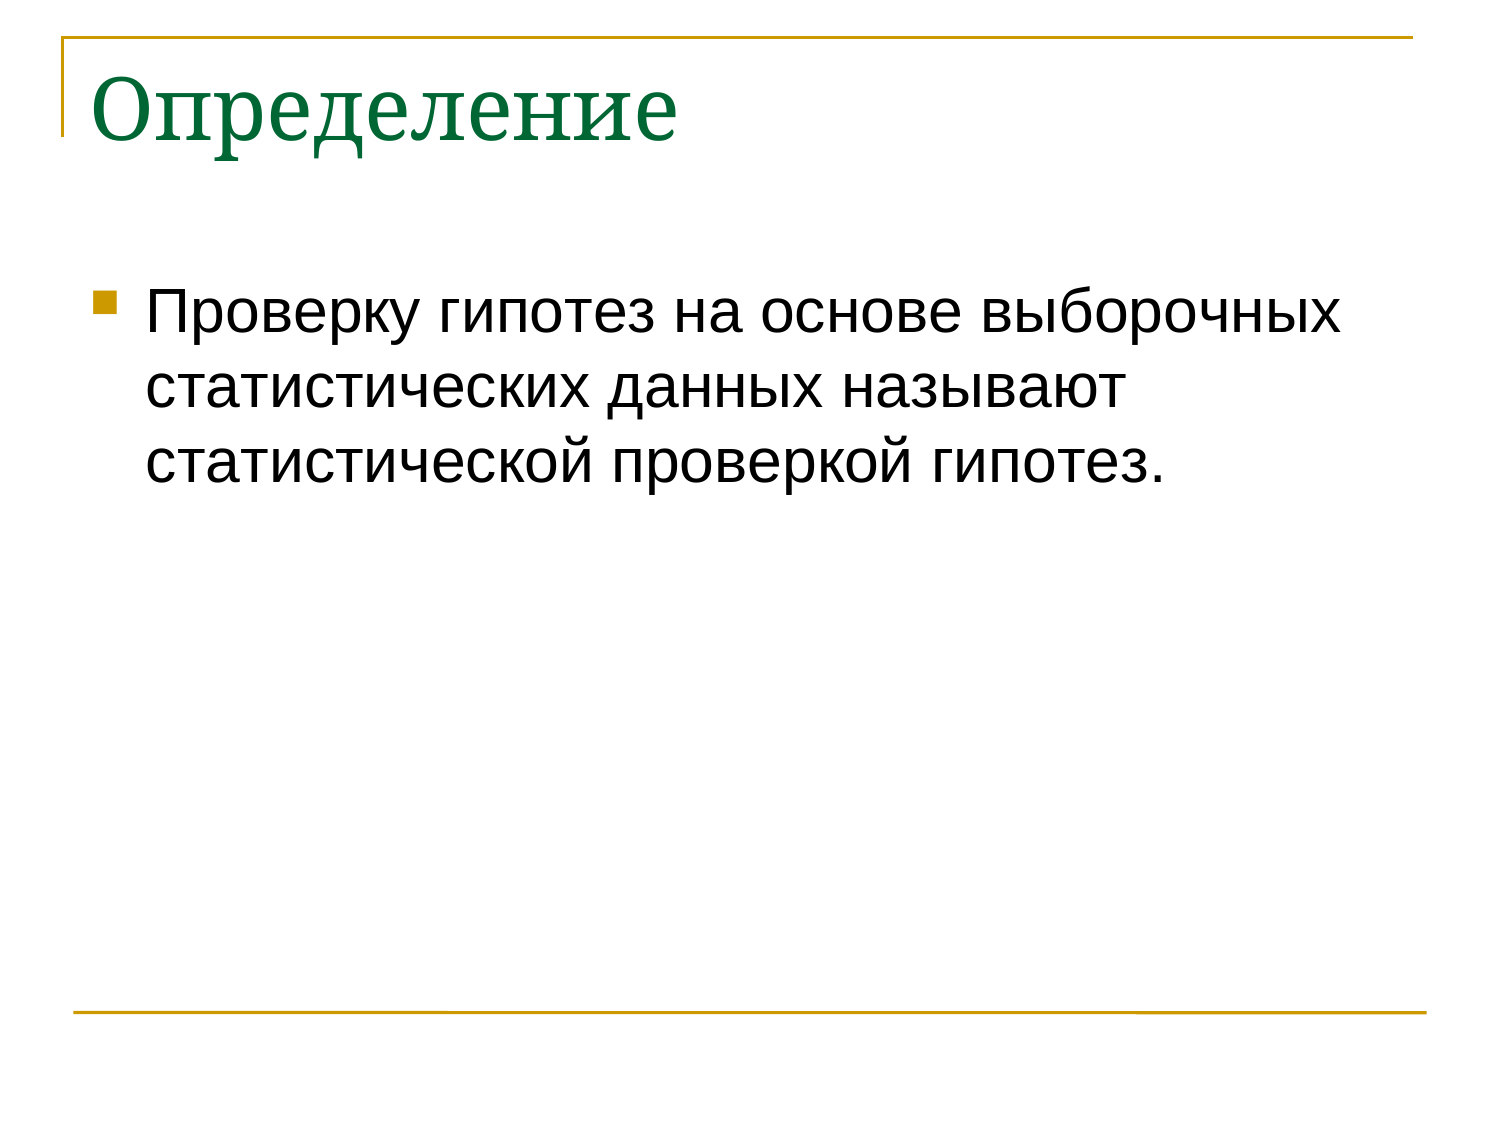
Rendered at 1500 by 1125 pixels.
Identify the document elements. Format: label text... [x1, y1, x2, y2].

title Определение [75, 45, 1426, 233]
list Проверку гипотез на основе выборочных статистических данных называют статистической проверкой гипотез. [75, 262, 1426, 1006]
